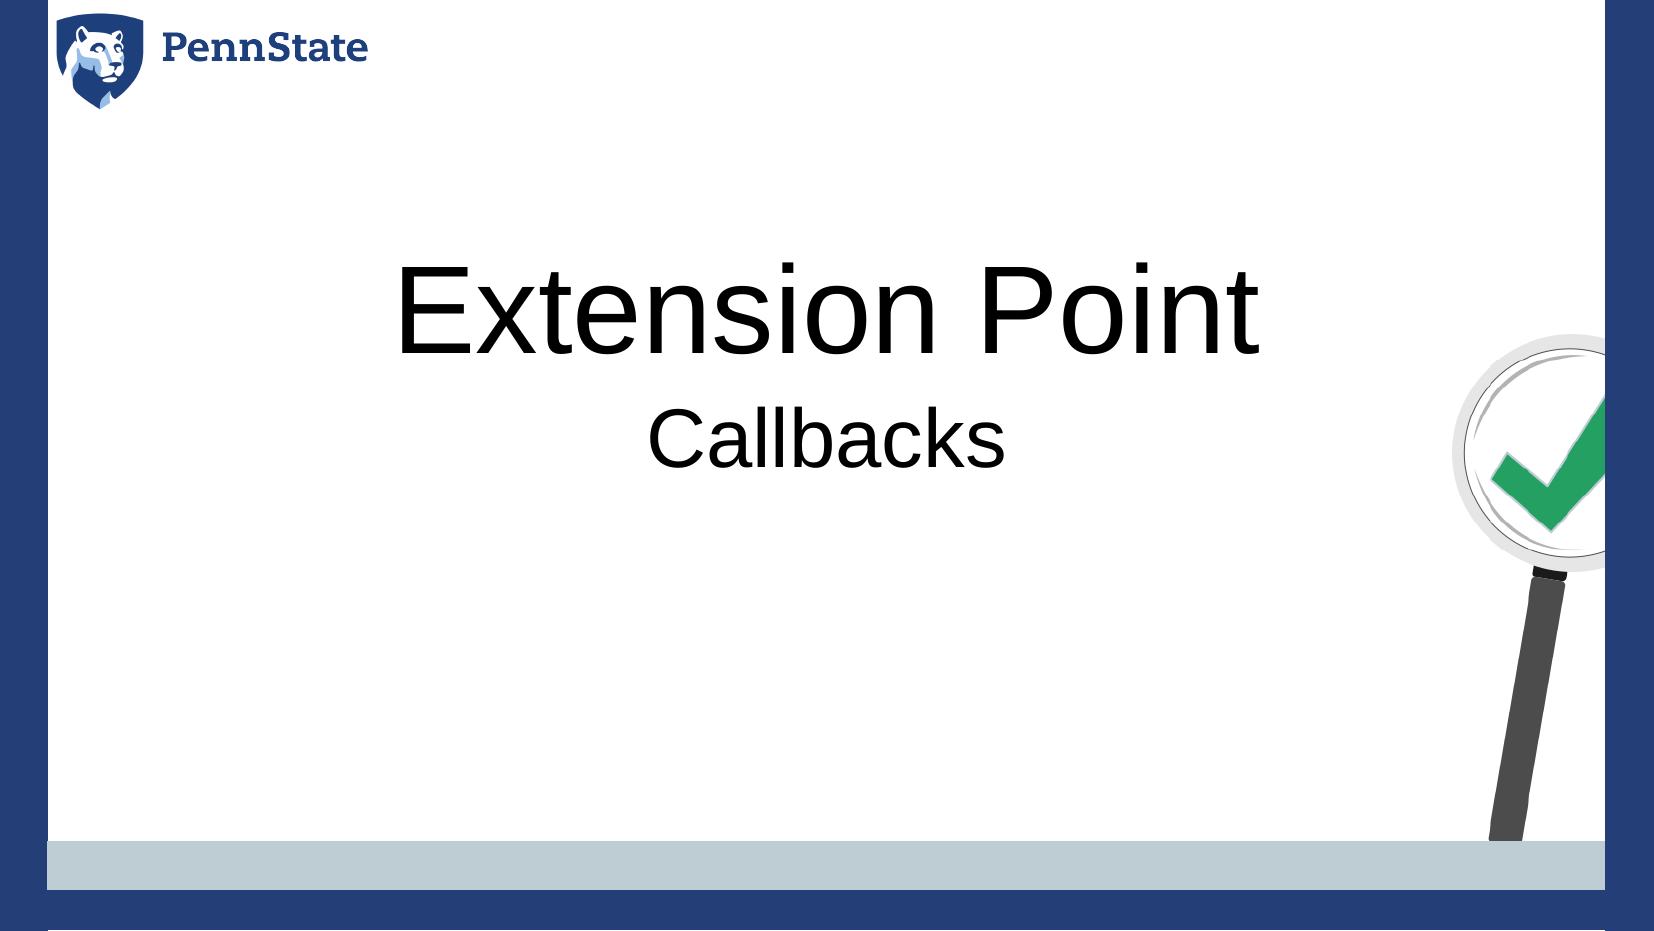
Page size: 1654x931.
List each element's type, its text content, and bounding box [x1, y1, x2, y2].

list Extension Point [261, 240, 1393, 436]
title Callbacks [384, 354, 1270, 524]
picture [1452, 334, 1605, 841]
picture [48, 0, 411, 152]
